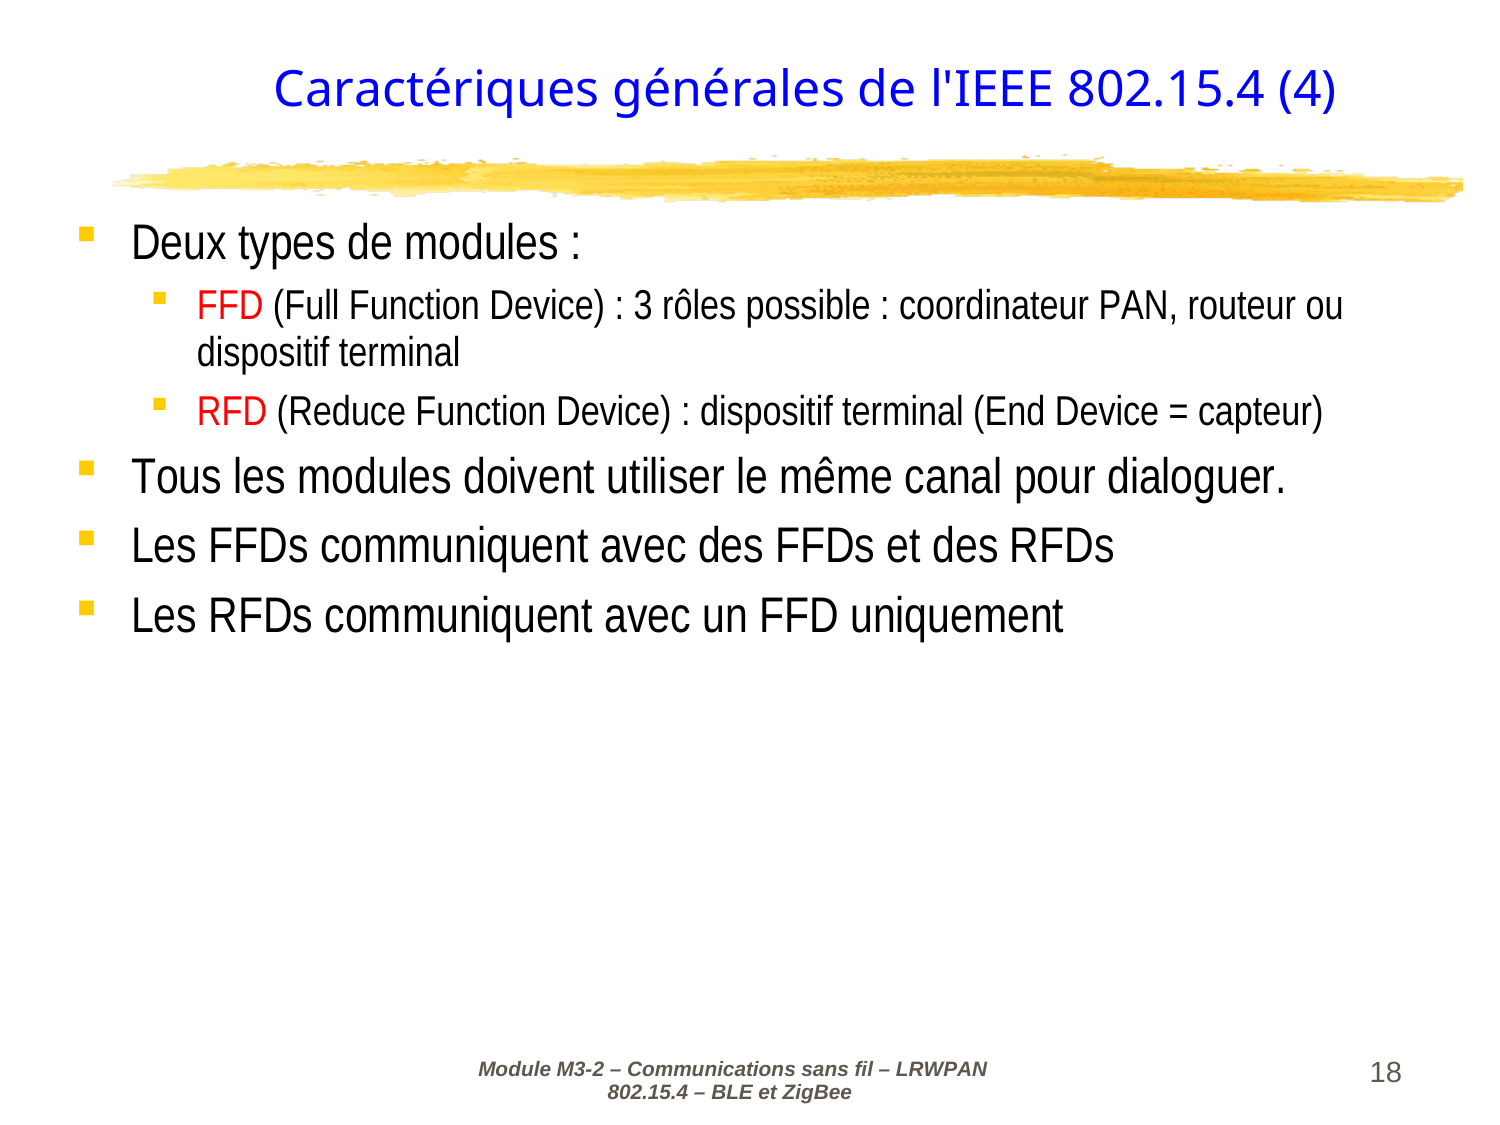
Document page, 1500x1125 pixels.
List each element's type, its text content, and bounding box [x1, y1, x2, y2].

list Deux types de modules : FFD (Full Function Device) : 3 rôles possible : coordinateur PAN, routeur ou dispositif terminal RFD (Reduce Function Device) : dispositif terminal (End Device = capteur) Tous les modules doivent utiliser le même canal pour dialoguer. Les FFDs communiquent avec des FFDs et des RFDs Les RFDs communiquent avec un FFD uniquement [74, 212, 1417, 647]
title Caractériques générales de l'IEEE 802.15.4 (4) [62, 37, 1338, 138]
picture [112, 149, 1463, 213]
